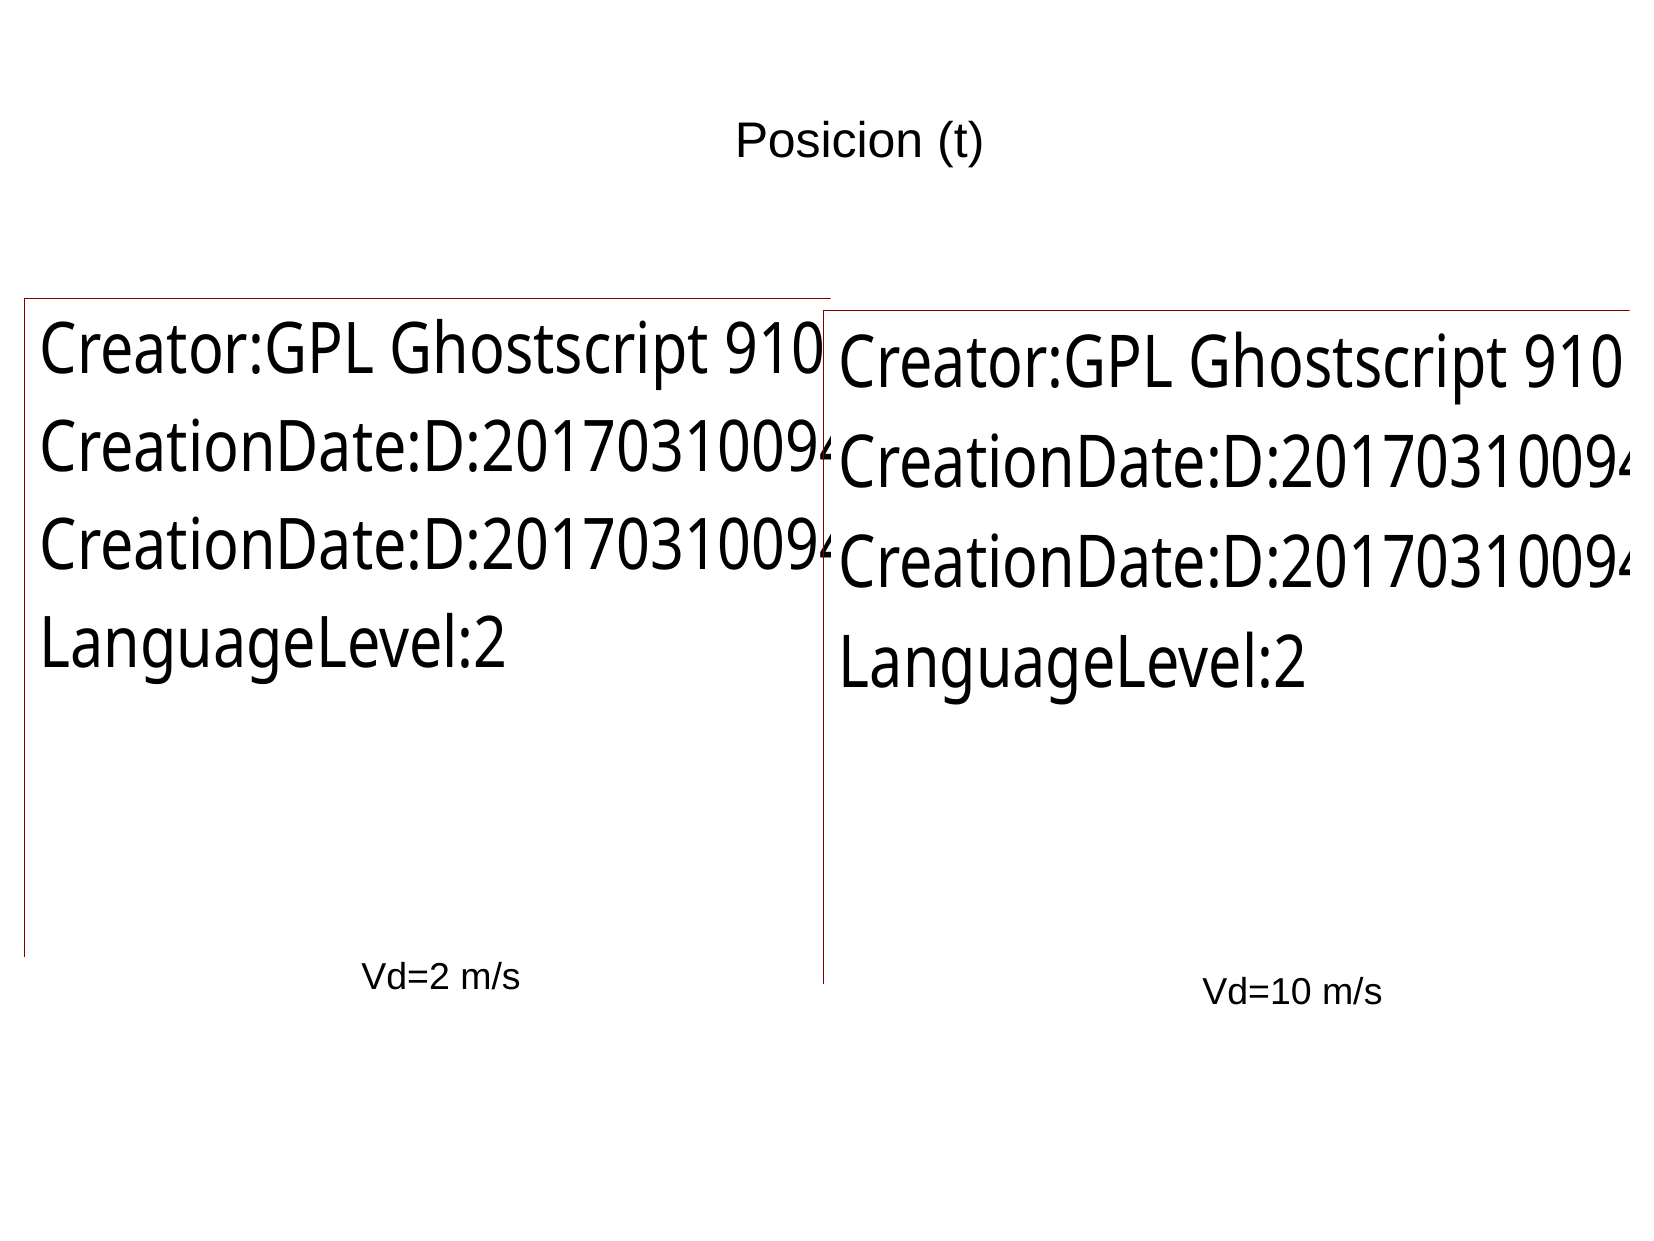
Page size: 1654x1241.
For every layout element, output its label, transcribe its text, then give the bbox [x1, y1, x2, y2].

text_box Vd=2 m/s [346, 948, 627, 1006]
picture [20, 293, 1630, 984]
text_box Posicion (t) [720, 105, 1081, 177]
text_box Vd=10 m/s [1187, 963, 1458, 1021]
